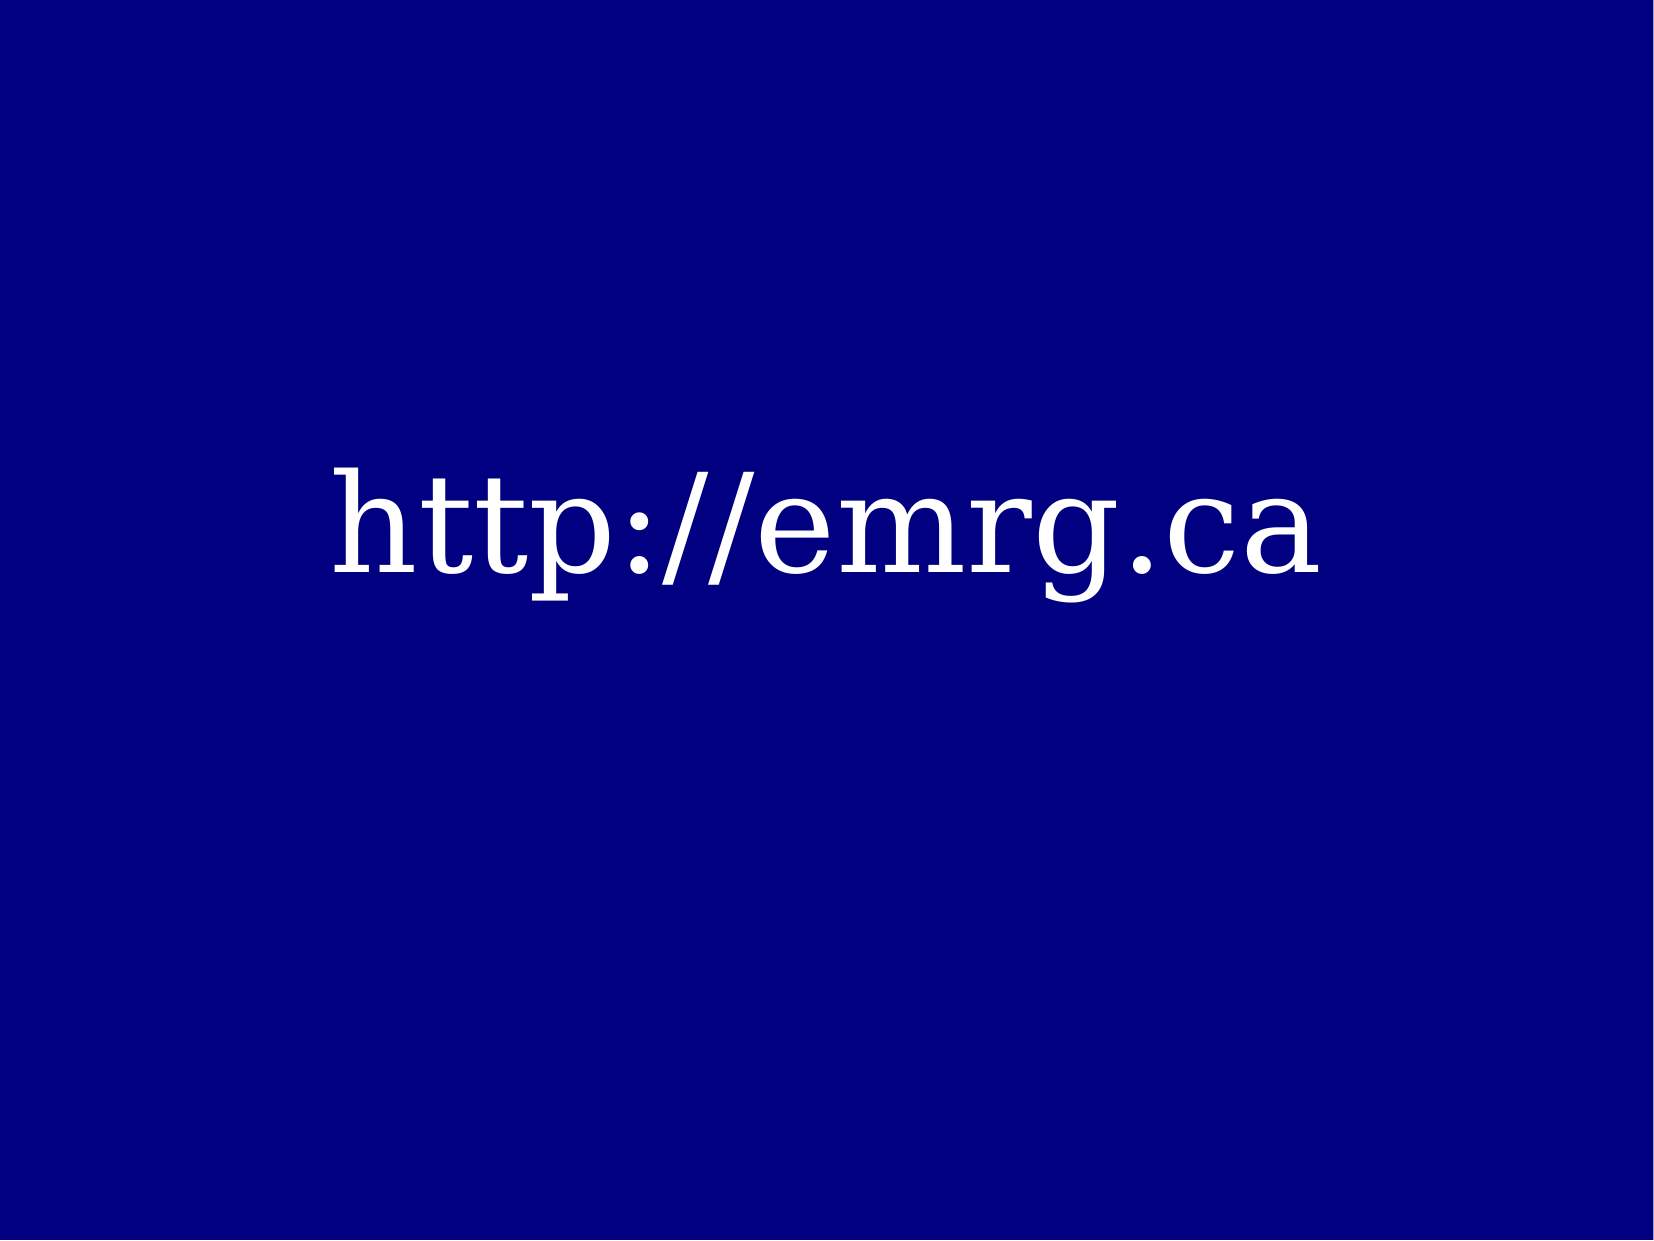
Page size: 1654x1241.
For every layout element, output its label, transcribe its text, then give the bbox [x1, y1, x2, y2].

text_box http://emrg.ca [29, 437, 1625, 613]
